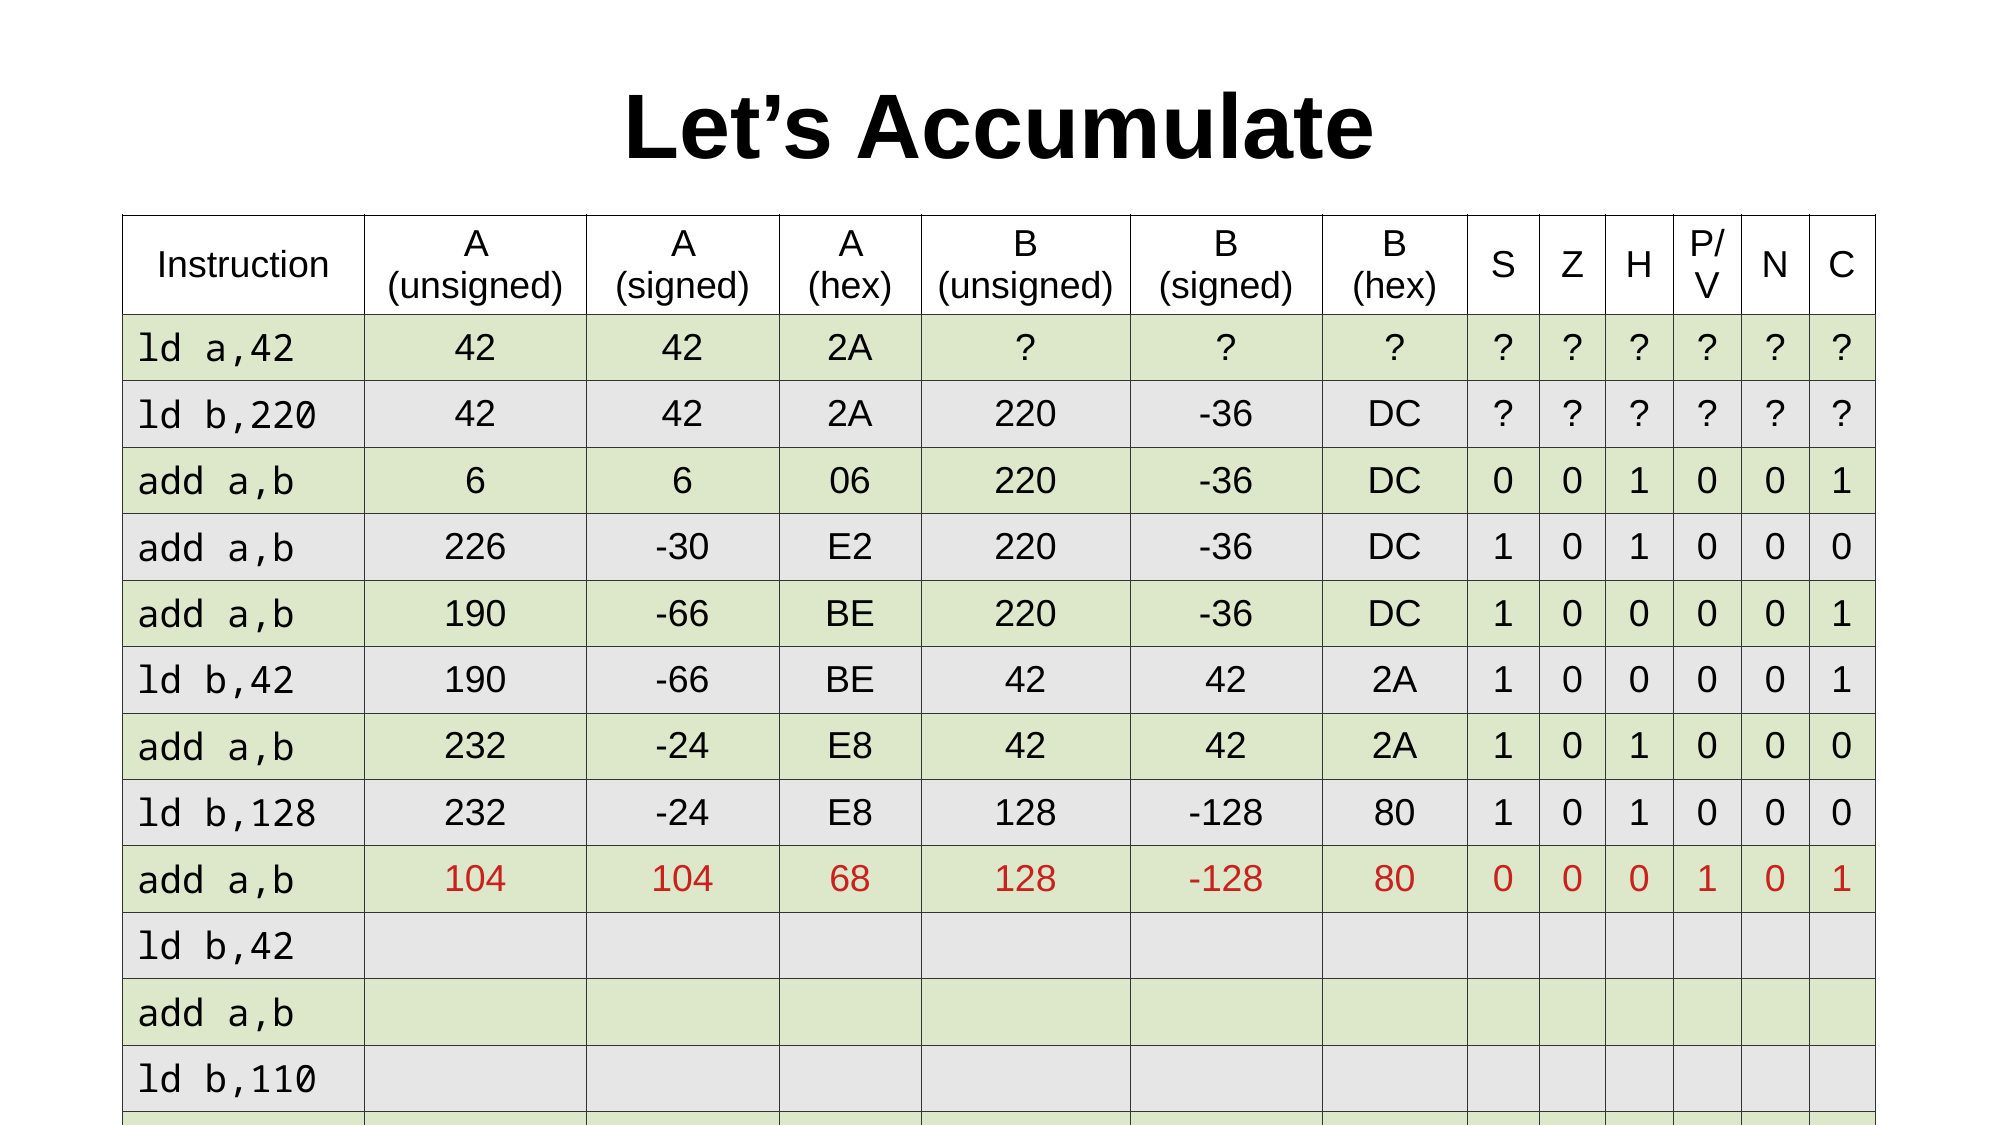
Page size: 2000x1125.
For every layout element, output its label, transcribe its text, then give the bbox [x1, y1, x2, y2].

table_cell 42 [365, 315, 586, 380]
table_cell 0 [1540, 514, 1605, 580]
table_cell 0 [1742, 448, 1809, 513]
table_cell 42 [1131, 647, 1322, 713]
table_cell 1 [1606, 514, 1673, 580]
table_cell ? [1742, 315, 1809, 380]
table_cell ld b,128 [123, 780, 364, 845]
table_cell 0 [1742, 846, 1809, 912]
table_cell [1468, 979, 1539, 1045]
table_cell 1 [1810, 448, 1875, 513]
table_cell BE [780, 647, 921, 713]
table_cell [780, 1112, 921, 1125]
table_cell [1742, 1046, 1809, 1111]
table_cell 0 [1742, 647, 1809, 713]
table_cell 42 [1131, 714, 1322, 779]
table_cell ? [1131, 315, 1322, 380]
table_cell 104 [365, 846, 586, 912]
table_cell 1 [1606, 780, 1673, 845]
table_cell add a,b [123, 448, 364, 513]
table_header A (signed) [587, 216, 779, 314]
table_cell [365, 979, 586, 1045]
table_cell DC [1323, 581, 1467, 646]
table_cell add a,b [123, 1112, 364, 1125]
table_cell 0 [1742, 780, 1809, 845]
table_cell 80 [1323, 846, 1467, 912]
table_header B (signed) [1131, 216, 1322, 314]
table_cell ? [1606, 315, 1673, 380]
table_cell [1323, 979, 1467, 1045]
table_cell E8 [780, 714, 921, 779]
table_cell add a,b [123, 846, 364, 912]
table_cell 0 [1810, 780, 1875, 845]
table_cell 1 [1468, 780, 1539, 845]
table_cell 232 [365, 714, 586, 779]
table_cell [780, 979, 921, 1045]
table_cell DC [1323, 448, 1467, 513]
table_cell 68 [780, 846, 921, 912]
table_cell add a,b [123, 514, 364, 580]
table_cell 42 [922, 714, 1130, 779]
table_cell ld b,42 [123, 647, 364, 713]
table_cell 0 [1742, 581, 1809, 646]
table_cell 2A [1323, 647, 1467, 713]
table_cell [1742, 1112, 1809, 1125]
table_cell 0 [1810, 714, 1875, 779]
table_cell -36 [1131, 448, 1322, 513]
table_cell 0 [1540, 846, 1605, 912]
table_cell 0 [1674, 581, 1741, 646]
table_cell 42 [587, 381, 779, 447]
table_cell E2 [780, 514, 921, 580]
table_cell [922, 979, 1130, 1045]
table_header Z [1540, 216, 1605, 314]
table_cell ? [1540, 381, 1605, 447]
table_cell 0 [1540, 714, 1605, 779]
table_cell 0 [1606, 647, 1673, 713]
table_cell BE [780, 581, 921, 646]
table_cell 220 [922, 381, 1130, 447]
table_cell -66 [587, 581, 779, 646]
table_cell [1674, 913, 1741, 978]
table_cell 0 [1540, 647, 1605, 713]
table_cell [780, 1046, 921, 1111]
table_cell 0 [1540, 581, 1605, 646]
table_cell ? [1674, 315, 1741, 380]
table_cell 104 [587, 846, 779, 912]
table_cell 1 [1468, 514, 1539, 580]
table_cell 0 [1674, 647, 1741, 713]
title Let’s Accumulate [137, 18, 1862, 215]
table_cell [1468, 1112, 1539, 1125]
table_header H [1606, 216, 1673, 314]
table_cell [365, 1112, 586, 1125]
table_cell -36 [1131, 514, 1322, 580]
table_cell 1 [1468, 714, 1539, 779]
table_header B (hex) [1323, 216, 1467, 314]
table_cell [1674, 1046, 1741, 1111]
table_cell [1540, 1112, 1605, 1125]
table_cell 0 [1540, 448, 1605, 513]
table_header A (unsigned) [365, 216, 586, 314]
table_cell [1810, 1112, 1875, 1125]
table_cell [1742, 913, 1809, 978]
table_cell 0 [1540, 780, 1605, 845]
table_cell [1674, 1112, 1741, 1125]
table_cell [1468, 913, 1539, 978]
table_cell [1323, 1112, 1467, 1125]
table_cell -24 [587, 780, 779, 845]
table_cell 2A [1323, 714, 1467, 779]
table_cell 232 [365, 780, 586, 845]
table_cell 220 [922, 514, 1130, 580]
table_cell [922, 913, 1130, 978]
table_cell -36 [1131, 381, 1322, 447]
table_cell 0 [1674, 514, 1741, 580]
table_cell 226 [365, 514, 586, 580]
table_header Instruction [123, 216, 364, 314]
table_cell ld b,42 [123, 913, 364, 978]
table_cell -36 [1131, 581, 1322, 646]
table_cell [922, 1112, 1130, 1125]
table_cell 06 [780, 448, 921, 513]
table_cell [1606, 913, 1673, 978]
table_cell 1 [1468, 581, 1539, 646]
table_cell 220 [922, 448, 1130, 513]
table_cell add a,b [123, 714, 364, 779]
table_cell [1468, 1046, 1539, 1111]
table_cell [365, 913, 586, 978]
table_cell 190 [365, 581, 586, 646]
table_cell ? [1323, 315, 1467, 380]
table_cell [1131, 1112, 1322, 1125]
table_cell 0 [1468, 448, 1539, 513]
table_cell ? [922, 315, 1130, 380]
table_cell -24 [587, 714, 779, 779]
table_cell 0 [1674, 780, 1741, 845]
table_cell 80 [1323, 780, 1467, 845]
table_cell -66 [587, 647, 779, 713]
table_cell 0 [1606, 581, 1673, 646]
table_cell -128 [1131, 780, 1322, 845]
table_cell 128 [922, 846, 1130, 912]
table_cell ? [1742, 381, 1809, 447]
table_cell [1810, 1046, 1875, 1111]
table_header N [1742, 216, 1809, 314]
table_cell 6 [365, 448, 586, 513]
table_cell 42 [922, 647, 1130, 713]
table_cell [1540, 979, 1605, 1045]
table_header A (hex) [780, 216, 921, 314]
table_cell 190 [365, 647, 586, 713]
table_cell 220 [922, 581, 1130, 646]
table_cell [1742, 979, 1809, 1045]
table_header P/V [1674, 216, 1741, 314]
table_cell ? [1674, 381, 1741, 447]
table_cell [1131, 913, 1322, 978]
table_cell [1323, 1046, 1467, 1111]
table_cell [780, 913, 921, 978]
table_cell [1131, 1046, 1322, 1111]
table_cell [922, 1046, 1130, 1111]
table_cell ? [1810, 381, 1875, 447]
table_cell [587, 1046, 779, 1111]
table_cell 1 [1810, 581, 1875, 646]
table_cell -30 [587, 514, 779, 580]
table_cell 6 [587, 448, 779, 513]
table_header B (unsigned) [922, 216, 1130, 314]
table_cell [1810, 913, 1875, 978]
table_cell 1 [1674, 846, 1741, 912]
table_cell ? [1468, 381, 1539, 447]
table_cell [1131, 979, 1322, 1045]
table_cell [587, 1112, 779, 1125]
table_cell -128 [1131, 846, 1322, 912]
table_cell [1606, 1046, 1673, 1111]
table_cell 42 [365, 381, 586, 447]
table_cell [587, 979, 779, 1045]
table_cell [1323, 913, 1467, 978]
table_cell 1 [1810, 647, 1875, 713]
table_cell [1540, 913, 1605, 978]
table_cell [365, 1046, 586, 1111]
table_cell ld b,220 [123, 381, 364, 447]
table_cell 0 [1742, 514, 1809, 580]
table_cell ld a,42 [123, 315, 364, 380]
table_cell ? [1606, 381, 1673, 447]
table_cell 0 [1674, 714, 1741, 779]
table_header C [1810, 216, 1875, 314]
table_cell 0 [1674, 448, 1741, 513]
table_cell 2A [780, 381, 921, 447]
table_cell ld b,110 [123, 1046, 364, 1111]
table_cell 128 [922, 780, 1130, 845]
table_cell [1810, 979, 1875, 1045]
table_cell ? [1810, 315, 1875, 380]
table_cell ? [1468, 315, 1539, 380]
table_cell [1606, 1112, 1673, 1125]
table_cell 1 [1606, 714, 1673, 779]
table_cell 42 [587, 315, 779, 380]
table_cell [1606, 979, 1673, 1045]
table_cell 0 [1742, 714, 1809, 779]
table_cell DC [1323, 381, 1467, 447]
table_cell 0 [1606, 846, 1673, 912]
table_cell [1674, 979, 1741, 1045]
table_cell 0 [1468, 846, 1539, 912]
table_cell 1 [1810, 846, 1875, 912]
table_cell 1 [1606, 448, 1673, 513]
table_cell DC [1323, 514, 1467, 580]
table_cell [1540, 1046, 1605, 1111]
table_cell ? [1540, 315, 1605, 380]
table_cell 0 [1810, 514, 1875, 580]
table_header S [1468, 216, 1539, 314]
table_cell E8 [780, 780, 921, 845]
table_cell add a,b [123, 979, 364, 1045]
table_cell [587, 913, 779, 978]
table_cell add a,b [123, 581, 364, 646]
table_cell 2A [780, 315, 921, 380]
table_cell 1 [1468, 647, 1539, 713]
